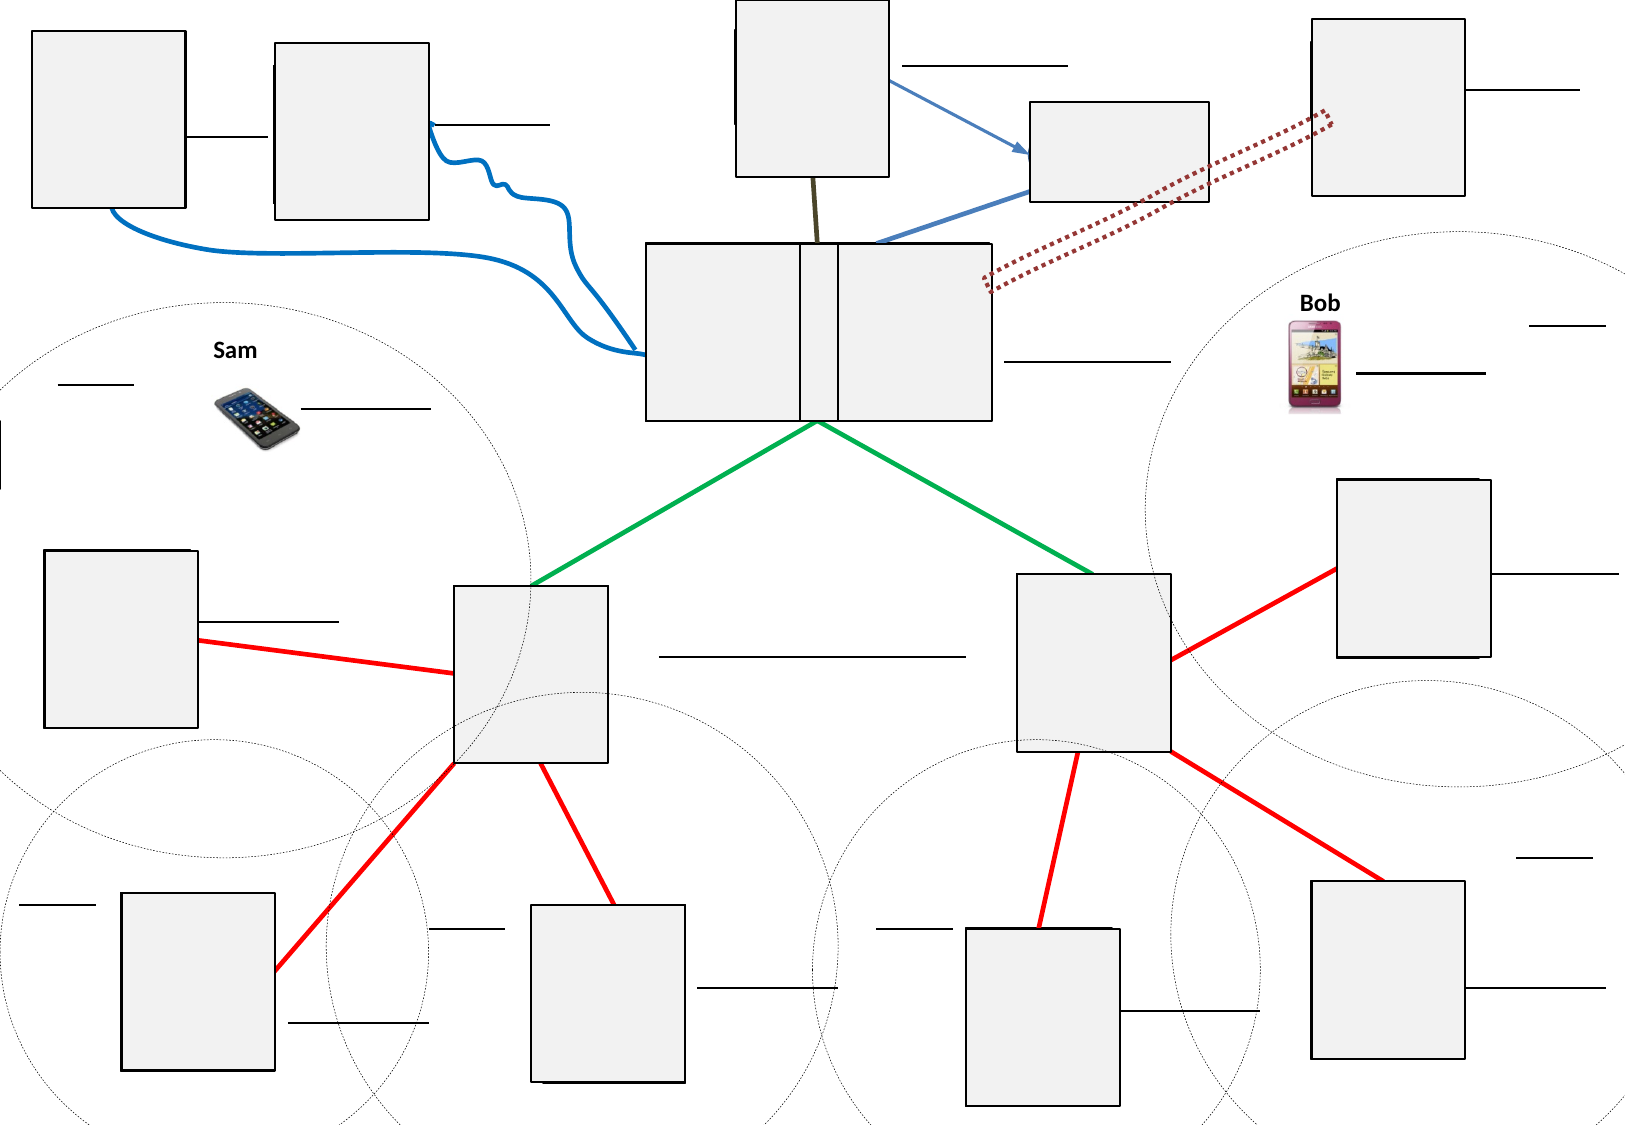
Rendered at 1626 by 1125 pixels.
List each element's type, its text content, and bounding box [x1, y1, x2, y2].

text_box [121, 893, 275, 1070]
text_box [1312, 19, 1465, 196]
text_box [736, 0, 889, 177]
text_box Sam [198, 326, 274, 372]
picture [1260, 314, 1366, 415]
text_box [1312, 881, 1465, 1059]
text_box [454, 586, 608, 763]
picture [44, 550, 190, 728]
text_box [45, 551, 198, 728]
text_box [531, 905, 685, 1082]
text_box [966, 929, 1120, 1106]
text_box [32, 31, 185, 208]
text_box [1017, 574, 1171, 752]
text_box [1337, 480, 1491, 657]
text_box [1155, 574, 1171, 616]
picture [211, 373, 303, 458]
text_box Bob [1284, 278, 1357, 325]
text_box [646, 244, 992, 421]
text_box [275, 43, 429, 220]
text_box [1030, 102, 1209, 202]
